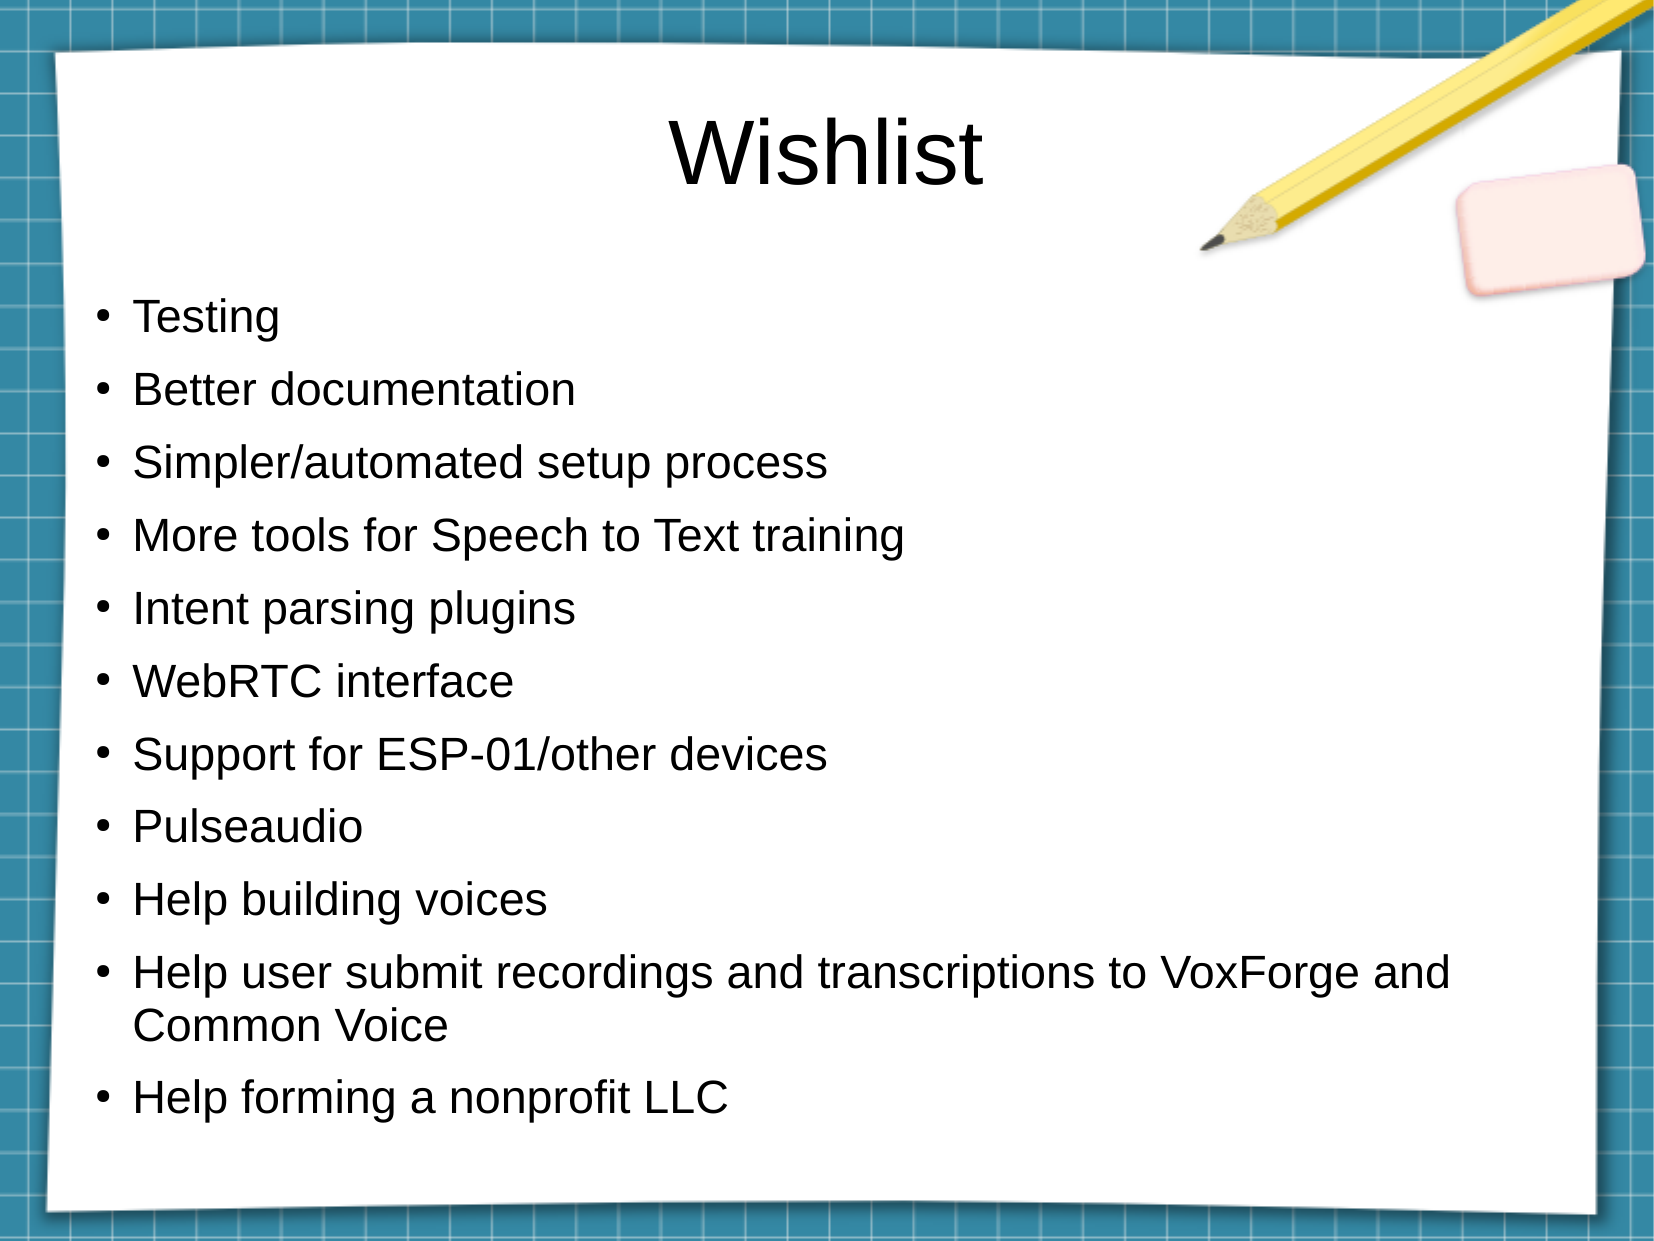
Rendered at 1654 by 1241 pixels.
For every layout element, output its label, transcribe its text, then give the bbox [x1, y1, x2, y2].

picture [0, 0, 1654, 1241]
list Testing Better documentation Simpler/automated setup process More tools for Speech to Text training Intent parsing plugins WebRTC interface Support for ESP-01/other devices Pulseaudio Help building voices Help user submit recordings and transcriptions to VoxForge and Common Voice Help forming a nonprofit LLC [82, 290, 1571, 1126]
title Wishlist [82, 49, 1571, 257]
